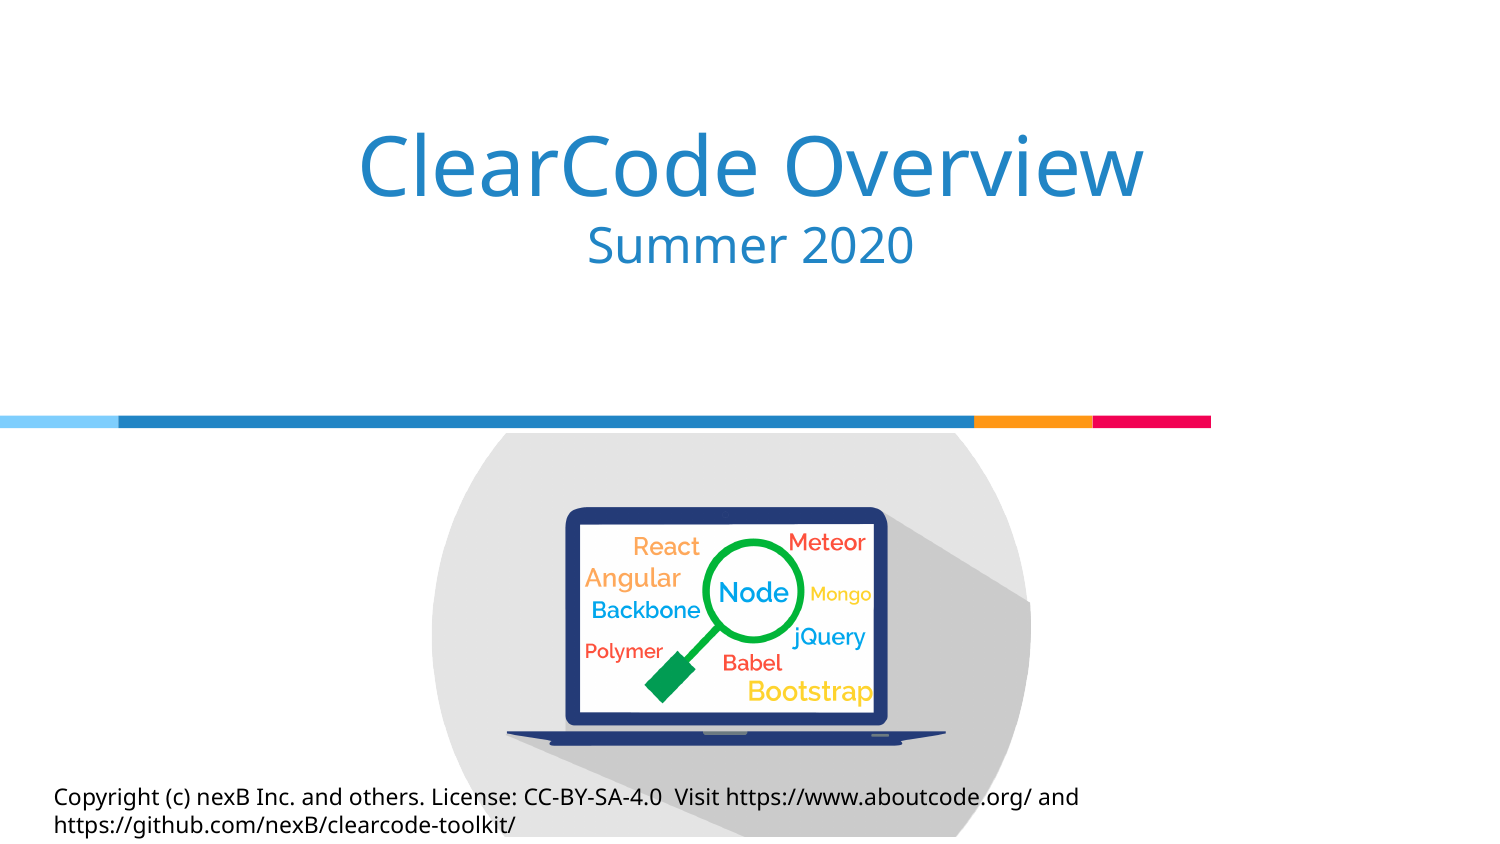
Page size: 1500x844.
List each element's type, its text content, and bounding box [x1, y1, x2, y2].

text_box Copyright (c) nexB Inc. and others. License: CC-BY-SA-4.0 Visit https://www.aboutcode.org/ and https://github.com/nexB/clearcode-toolkit/ [38, 767, 1484, 820]
picture [423, 820, 1038, 837]
picture [423, 433, 1038, 767]
title ClearCode Overview Summer 2020 [118, 98, 1385, 392]
picture [503, 820, 512, 832]
